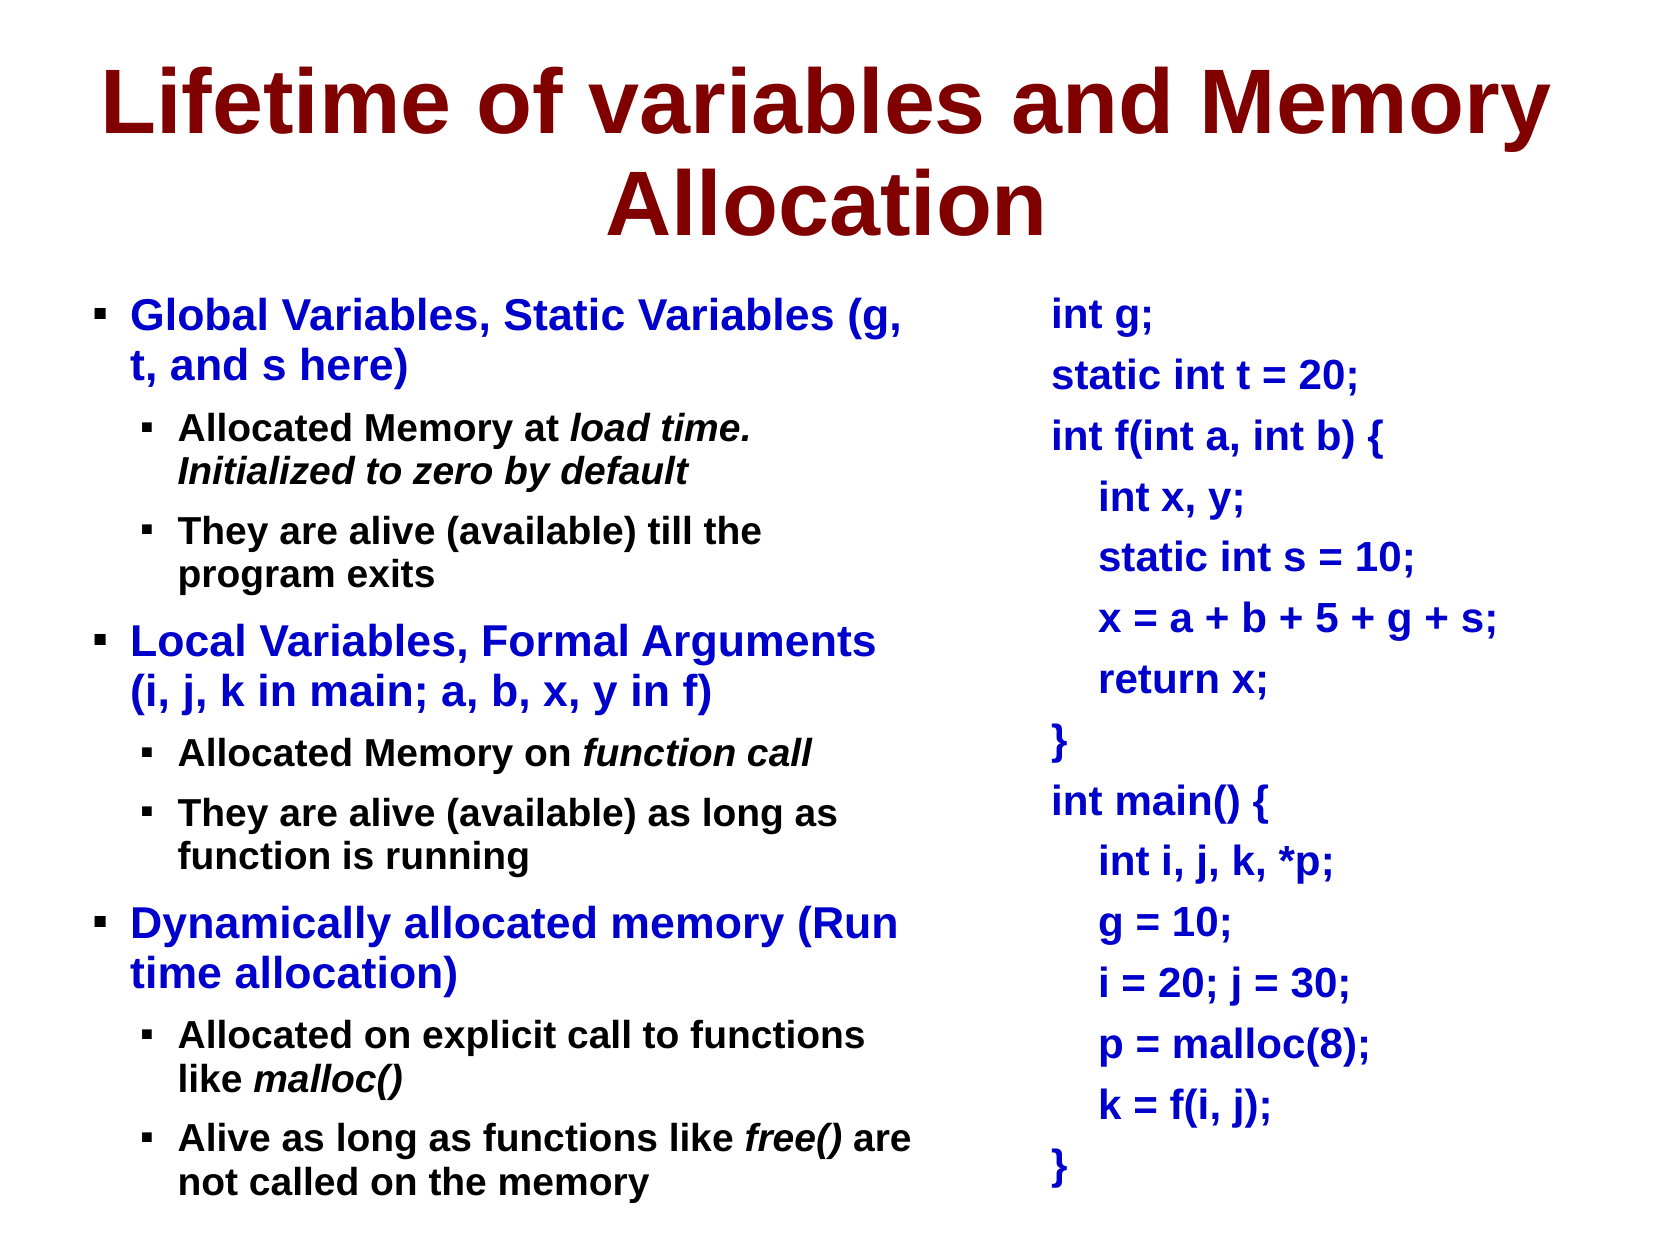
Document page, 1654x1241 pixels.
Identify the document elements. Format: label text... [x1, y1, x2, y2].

title Lifetime of variables and Memory Allocation [82, 49, 1571, 257]
list int g; static int t = 20; int f(int a, int b) { int x, y; static int s = 10; x = a + b + 5 + g + s; return x; } int main() { int i, j, k, *p; g = 10; i = 20; j = 30; p = malloc(8); k = f(i, j); } [1051, 290, 1642, 1193]
list Global Variables, Static Variables (g, t, and s here) Allocated Memory at load time. Initialized to zero by default They are alive (available) till the program exits Local Variables, Formal Arguments (i, j, k in main; a, b, x, y in f) Allocated Memory on function call They are alive (available) as long as function is running Dynamically allocated memory (Run time allocation) Allocated on explicit call to functions like malloc() Alive as long as functions like free() are not called on the memory [82, 290, 922, 1205]
